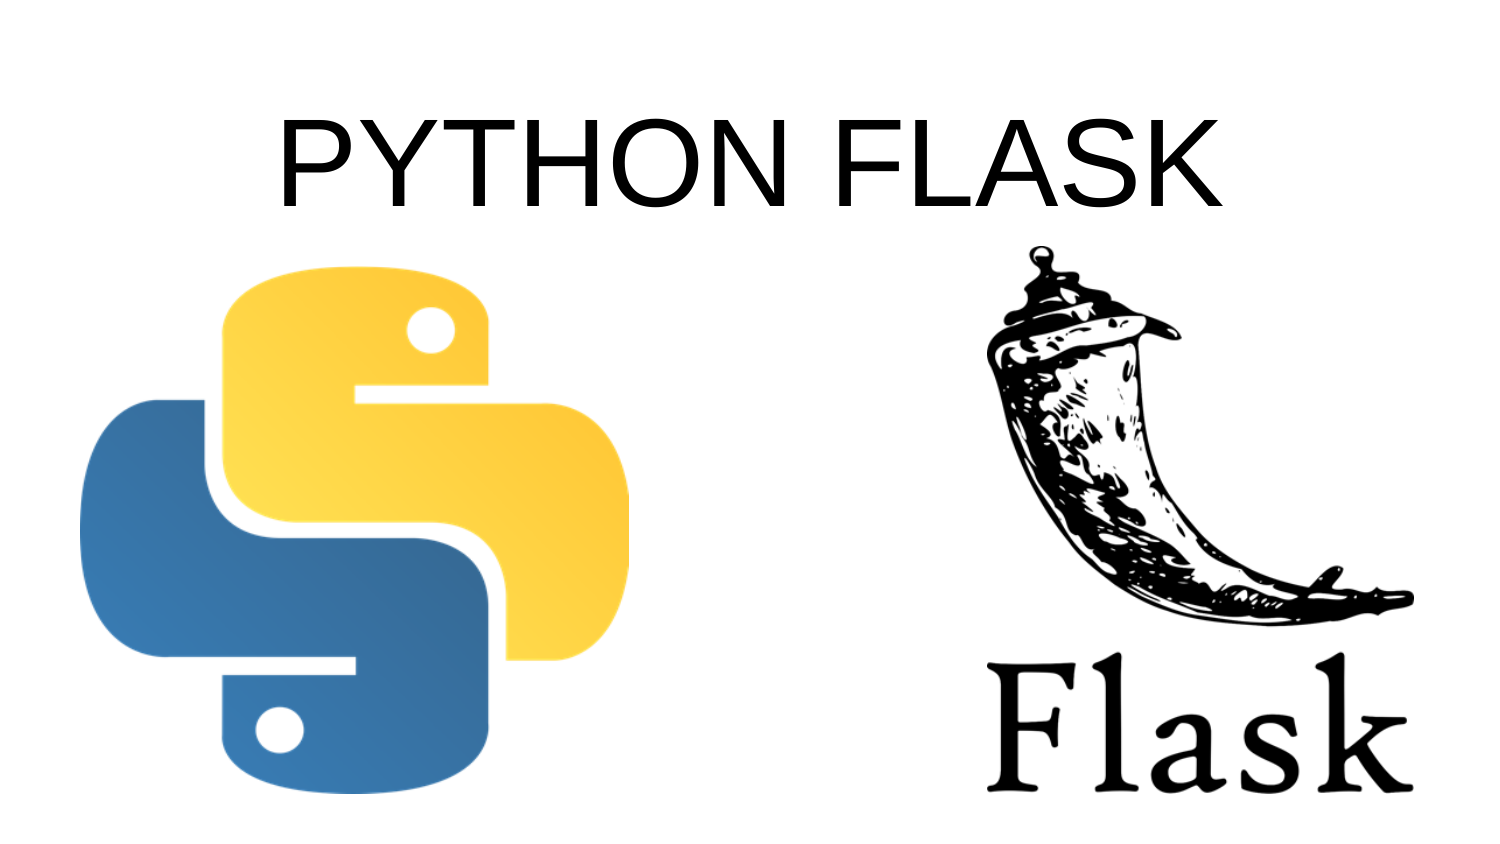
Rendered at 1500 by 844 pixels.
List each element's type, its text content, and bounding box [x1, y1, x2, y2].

title PYTHON FLASK [149, 55, 1351, 247]
picture [987, 246, 1414, 794]
picture [80, 266, 629, 794]
